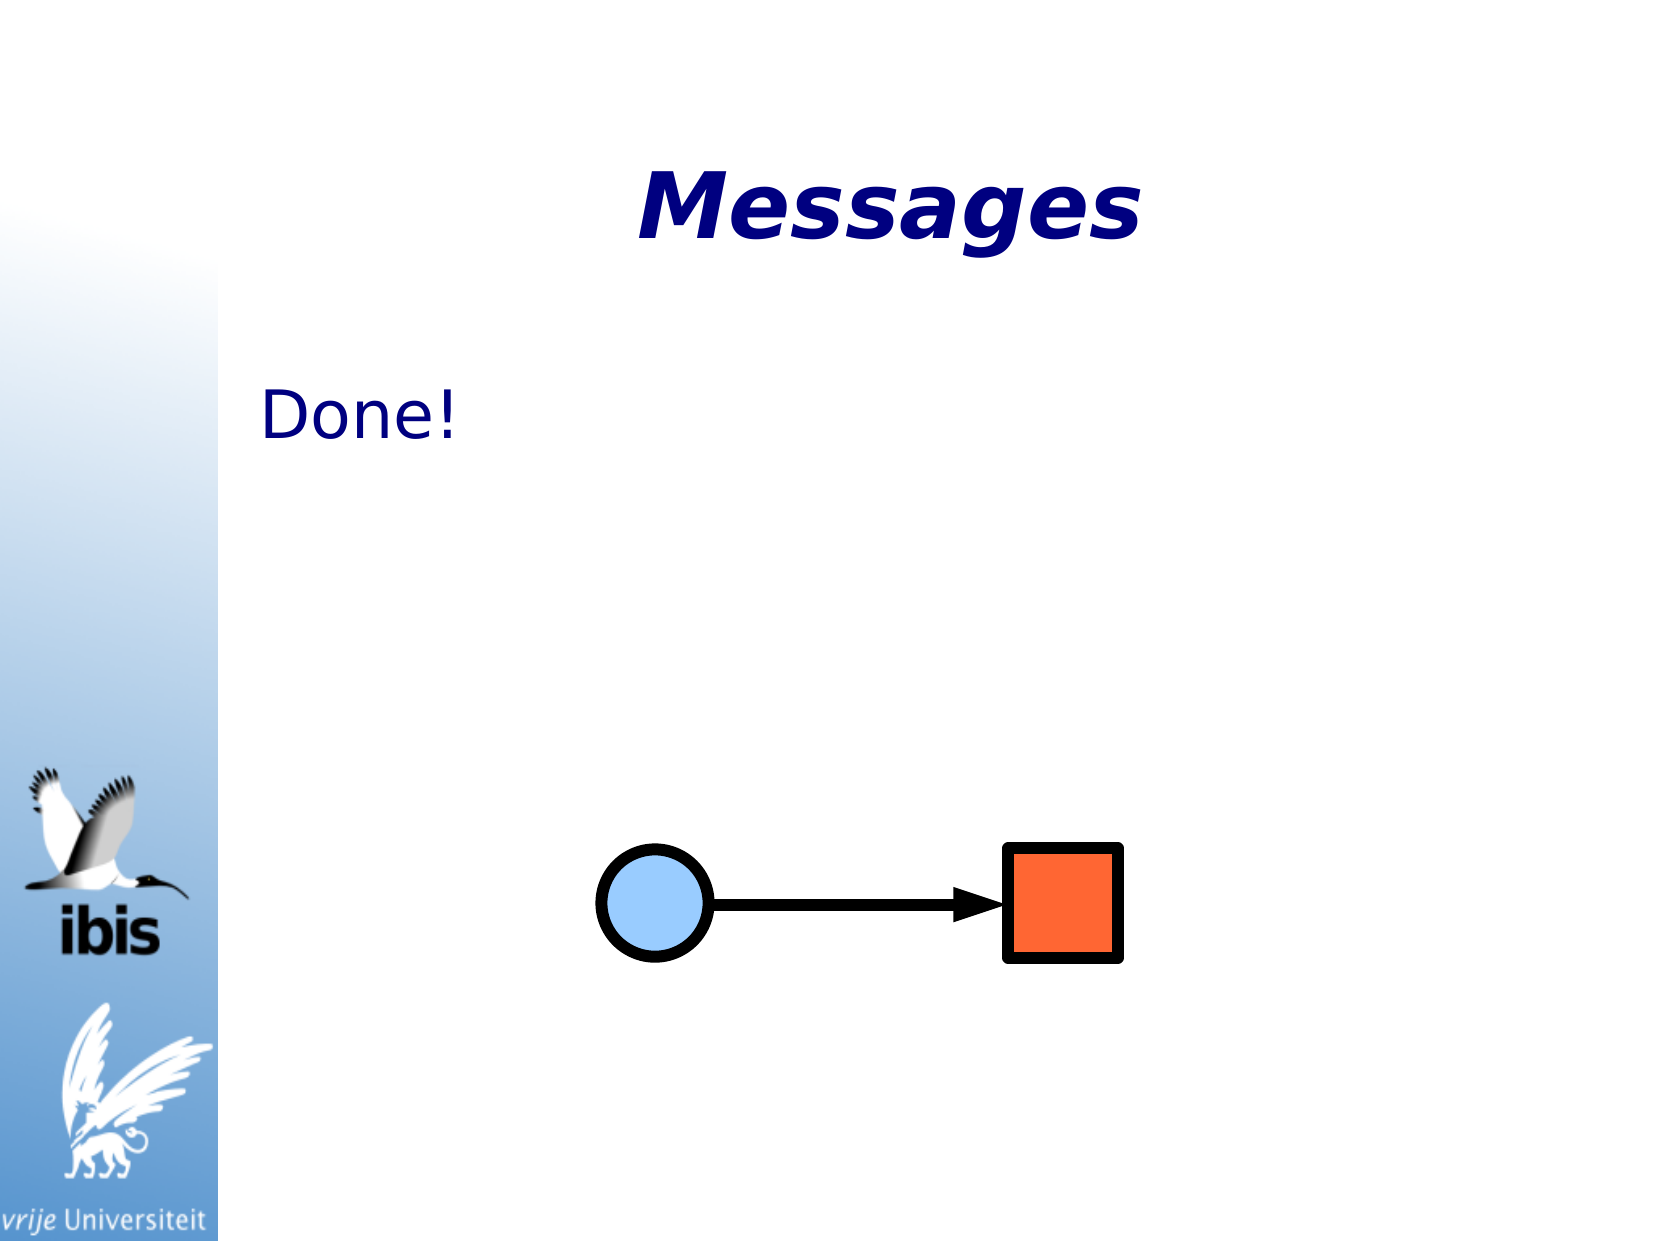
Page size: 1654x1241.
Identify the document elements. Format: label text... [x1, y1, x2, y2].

text_box [1008, 848, 1118, 958]
title Messages [248, 102, 1534, 310]
picture [0, 0, 218, 1241]
text_box [601, 849, 709, 957]
list Done! [241, 376, 1654, 1158]
